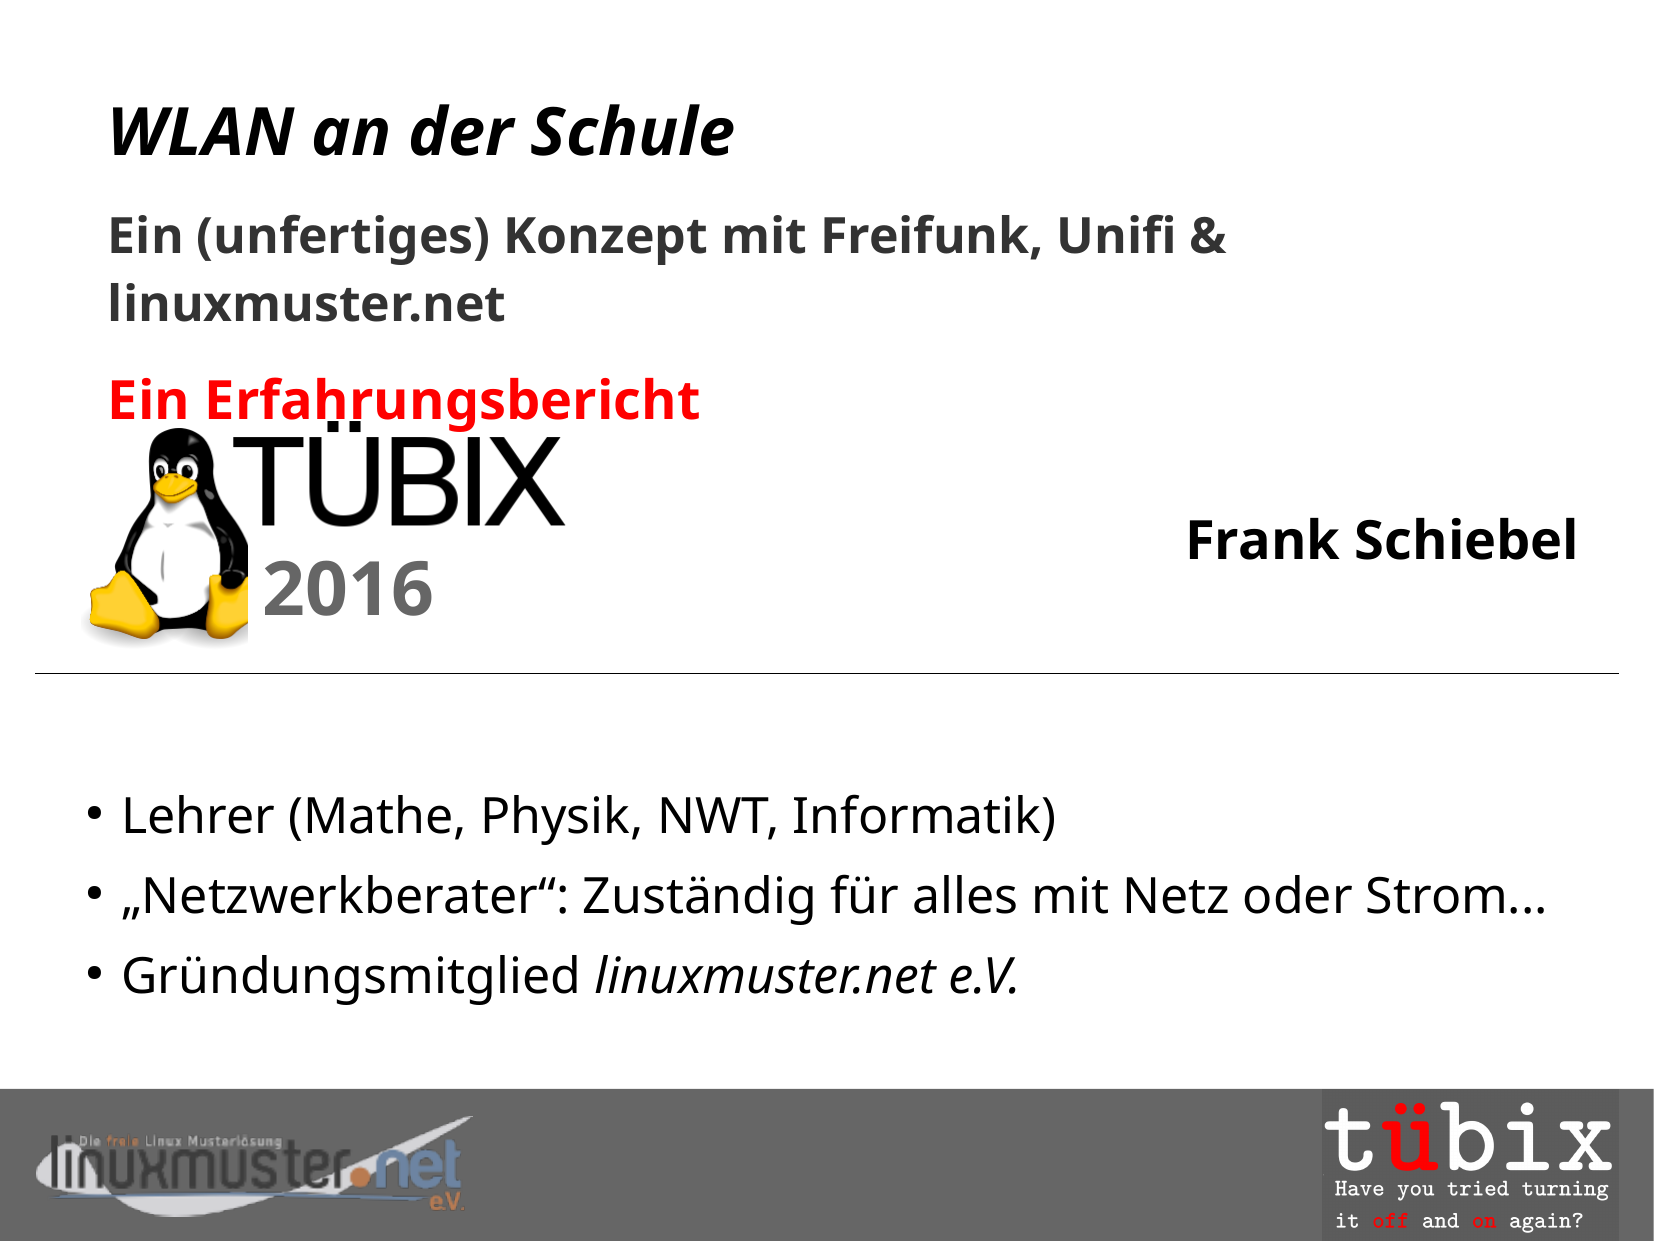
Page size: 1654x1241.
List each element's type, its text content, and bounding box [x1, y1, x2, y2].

text_box Frank Schiebel Lehrer (Mathe, Physik, NWT, Informatik) „Netzwerkberater“: Zuständig für alles mit Netz oder Strom... Gründungsmitglied linuxmuster.net e.V. [70, 493, 1595, 673]
text_box WLAN an der Schule Ein (unfertiges) Konzept mit Freifunk, Unifi & linuxmuster.net Ein Erfahrungsbericht [93, 77, 1595, 418]
picture [36, 1116, 473, 1217]
text_box 2016 [248, 527, 591, 637]
text_box Frank Schiebel Lehrer (Mathe, Physik, NWT, Informatik) „Netzwerkberater“: Zuständig für alles mit Netz oder Strom... Gründungsmitglied linuxmuster.net e.V. [70, 674, 1595, 991]
picture [1322, 1089, 1619, 1241]
picture [81, 417, 591, 650]
